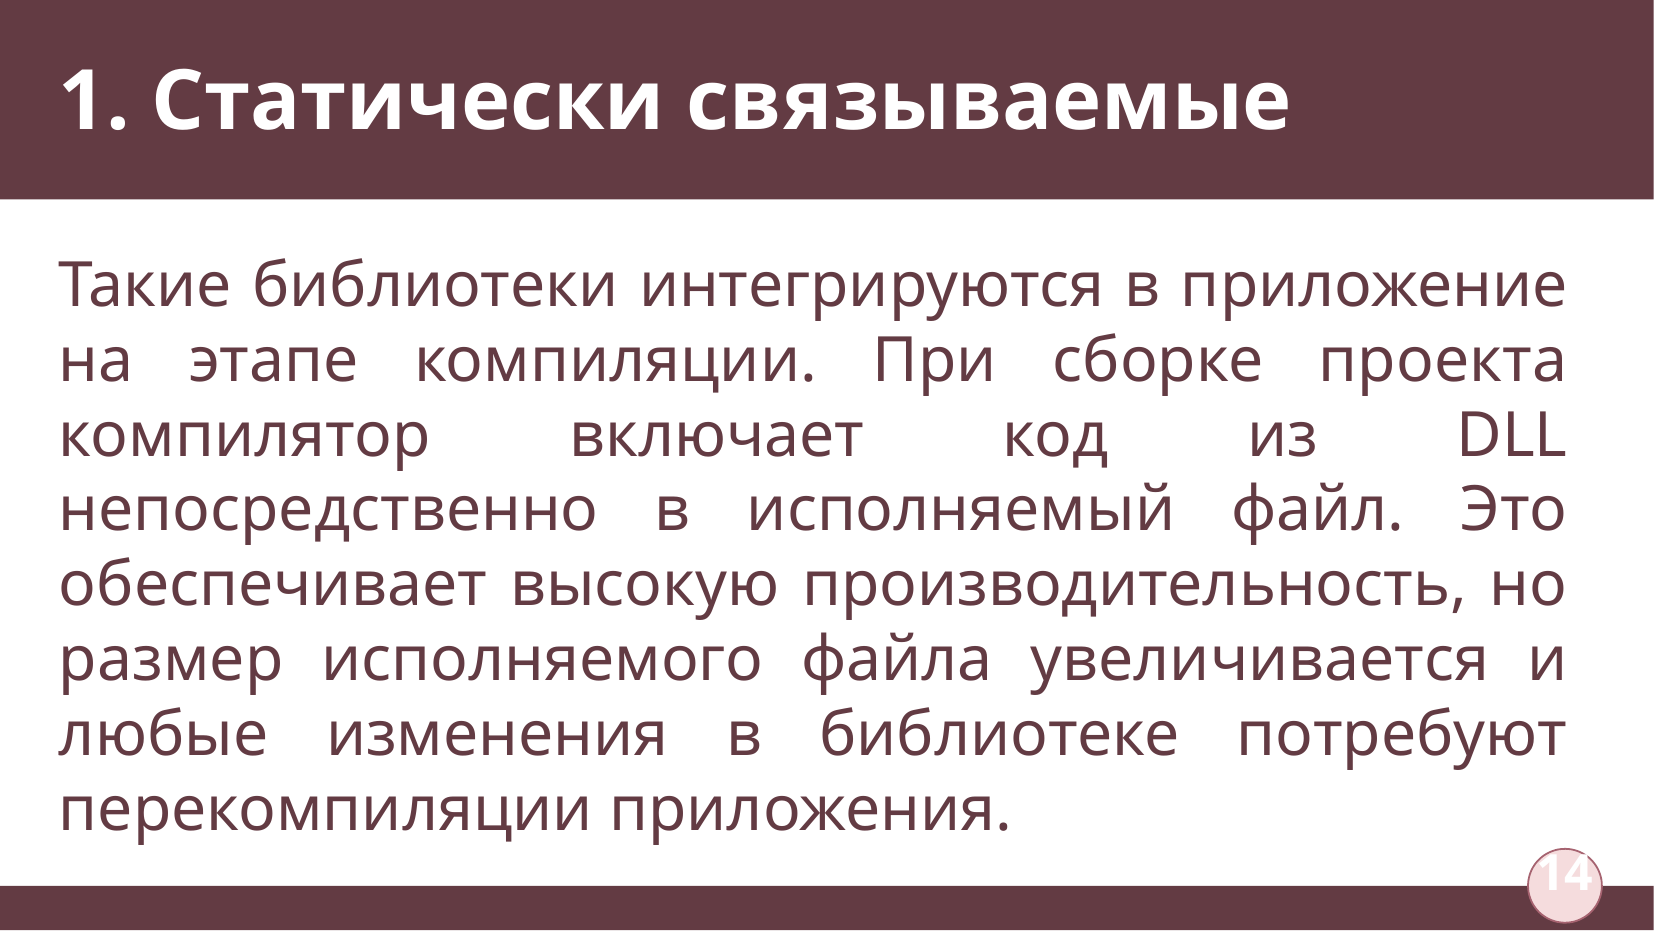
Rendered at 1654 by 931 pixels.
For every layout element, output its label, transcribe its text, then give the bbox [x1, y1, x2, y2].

list Такие библиотеки интегрируются в приложение на этапе компиляции. При сборке проекта компилятор включает код из DLL непосредственно в исполняемый файл. Это обеспечивает высокую производительность, но размер исполняемого файла увеличивается и любые изменения в библиотеке потребуют перекомпиляции приложения. [59, 243, 1595, 769]
title 1. Статически связываемые [59, 37, 1595, 155]
